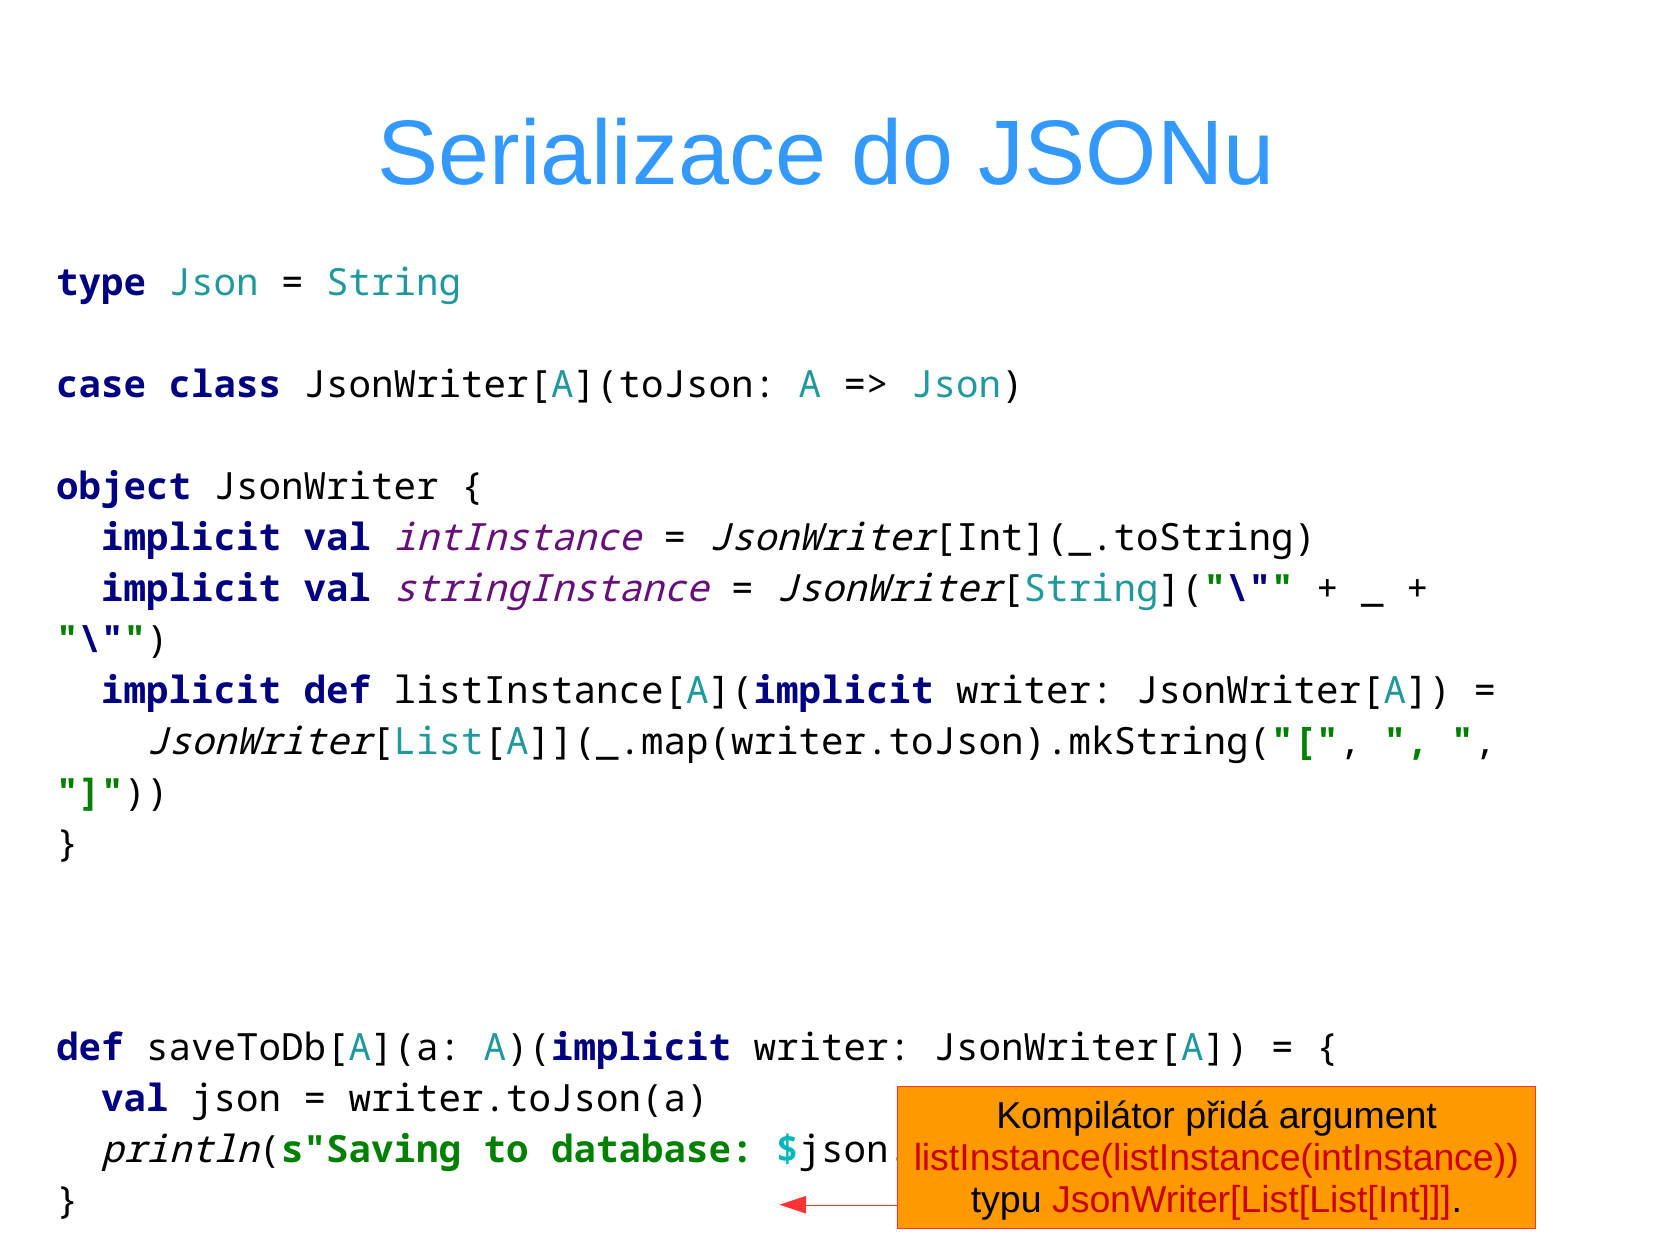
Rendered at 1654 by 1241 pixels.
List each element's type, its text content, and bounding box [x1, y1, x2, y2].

text_box type Json = String case class JsonWriter[A](toJson: A => Json) object JsonWriter { implicit val intInstance = JsonWriter[Int](_.toString) implicit val stringInstance = JsonWriter[String]("\"" + _ + "\"") implicit def listInstance[A](implicit writer: JsonWriter[A]) = JsonWriter[List[A]](_.map(writer.toJson).mkString("[", ", ", "]")) } def saveToDb[A](a: A)(implicit writer: JsonWriter[A]) = { val json = writer.toJson(a) println(s"Saving to database: $json.") } saveToDb(5) saveToDb("Text") saveToDb(List(1, 2)) saveToDb(List(List(1, 2), List(3))) [41, 248, 1565, 1241]
title Serializace do JSONu [82, 49, 1571, 257]
text_box Kompilátor přidá argument listInstance(listInstance(intInstance)) typu JsonWriter[List[List[Int]]]. [897, 1086, 1536, 1229]
